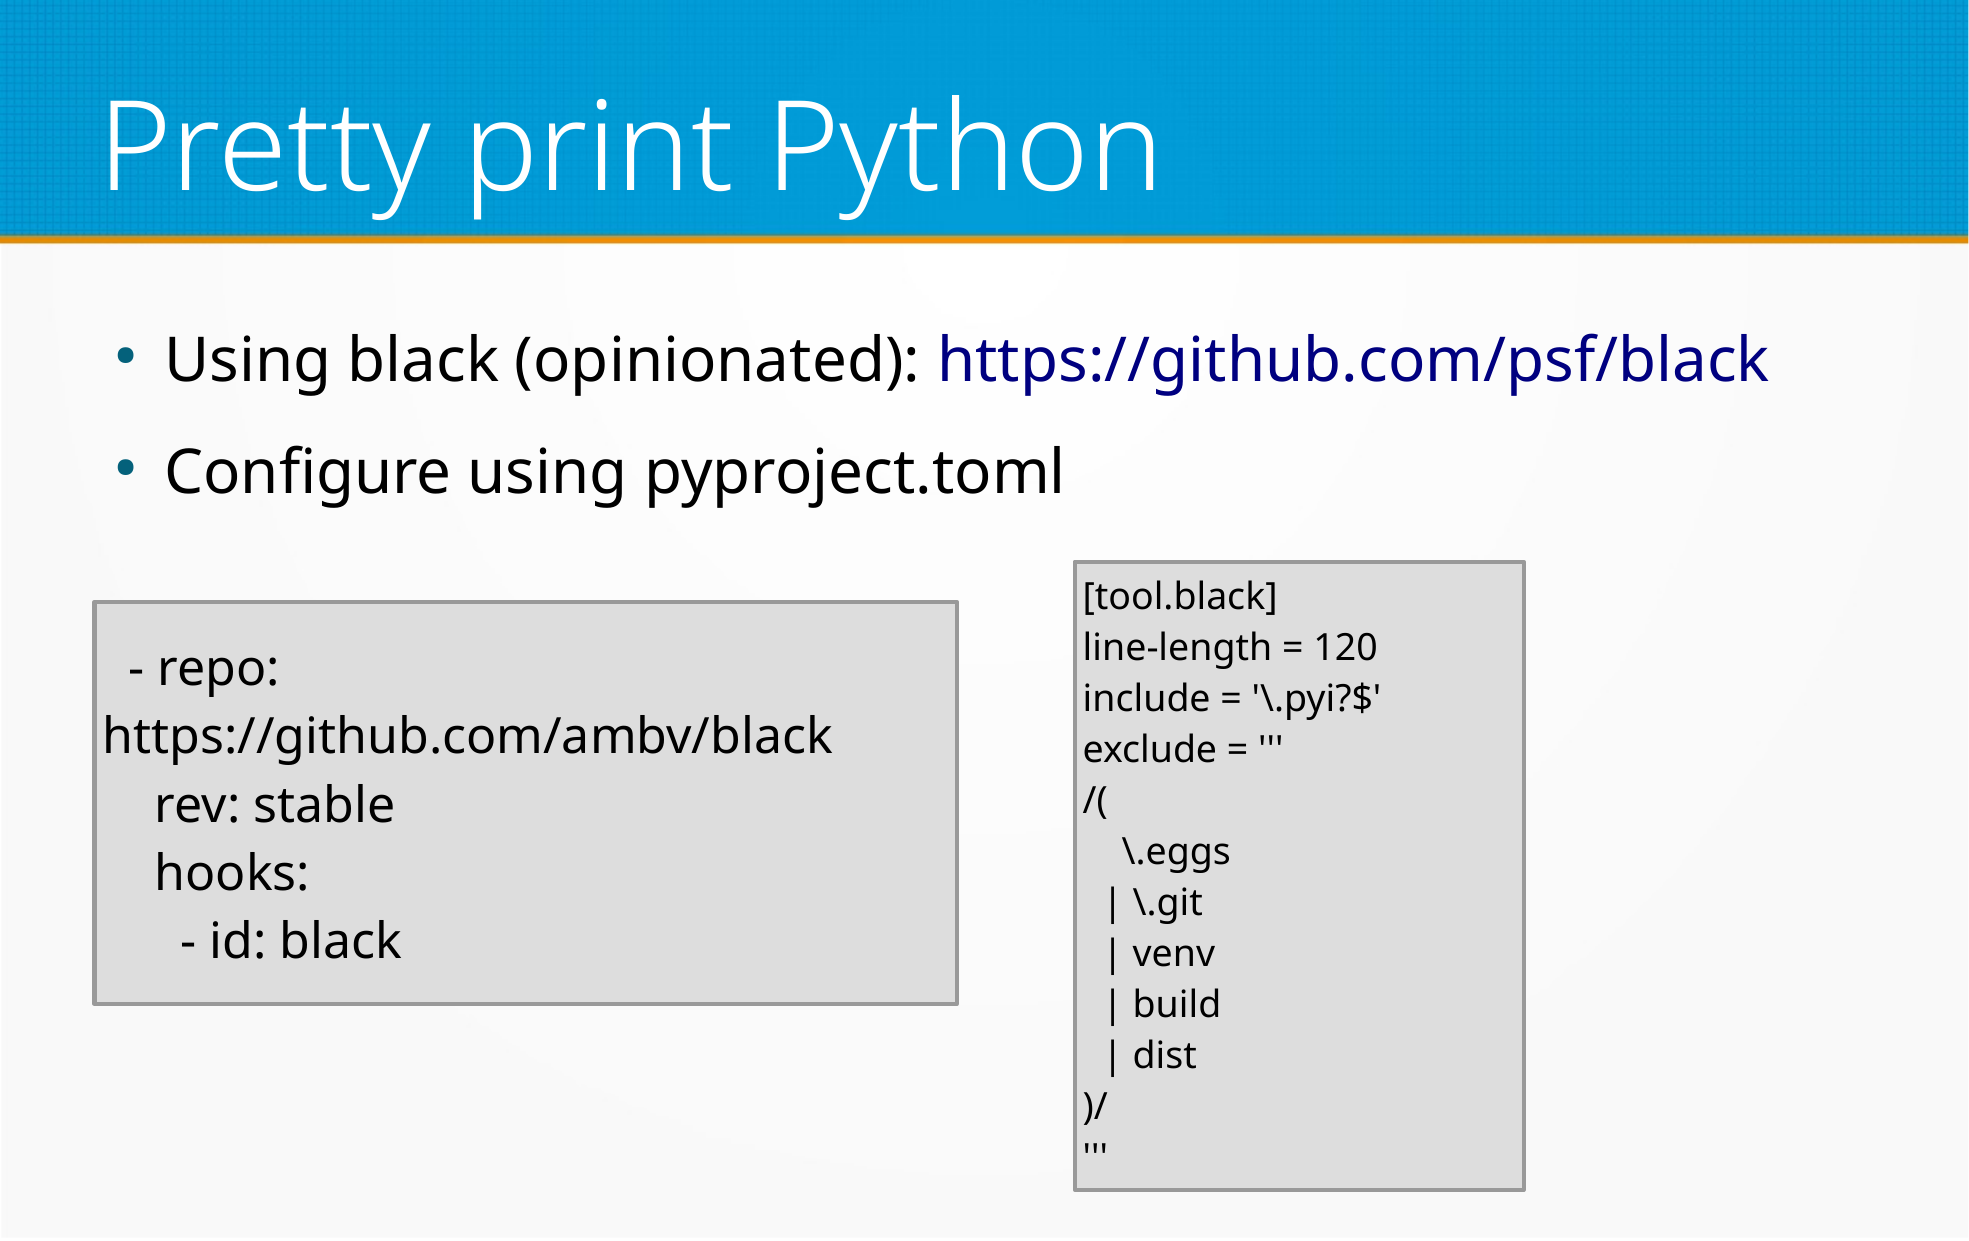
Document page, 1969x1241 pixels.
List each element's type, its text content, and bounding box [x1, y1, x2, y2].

picture [0, 233, 1969, 1241]
list Using black (opinionated): https://github.com/psf/black Configure using pyproject.toml [98, 315, 1861, 579]
text_box [tool.black] line-length = 120 include = '\.pyi?$' exclude = ''' /( \.eggs | \.git | venv | build | dist )/ ''' [1074, 602, 1524, 1150]
text_box - repo: https://github.com/ambv/black rev: stable hooks: - id: black [94, 601, 957, 1004]
title Pretty print Python [98, 19, 1870, 227]
